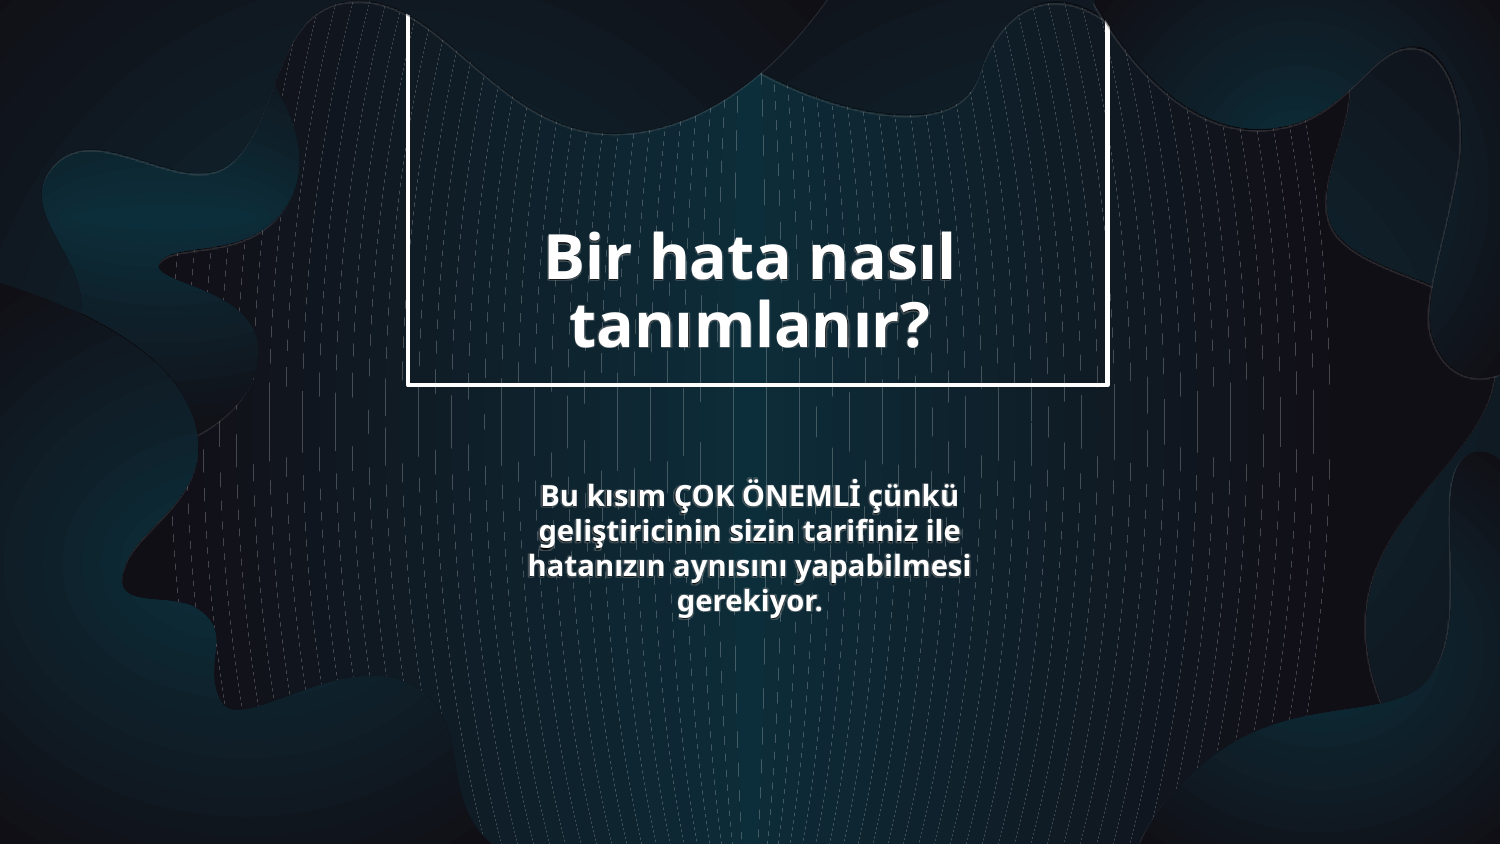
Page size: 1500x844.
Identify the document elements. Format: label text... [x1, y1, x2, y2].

title Bir hata nasıl tanımlanır? [433, 148, 1067, 367]
subtitle Bu kısım ÇOK ÖNEMLİ çünkü geliştiricinin sizin tarifiniz ile hatanızın aynısını yapabilmesi gerekiyor. [458, 471, 1042, 645]
